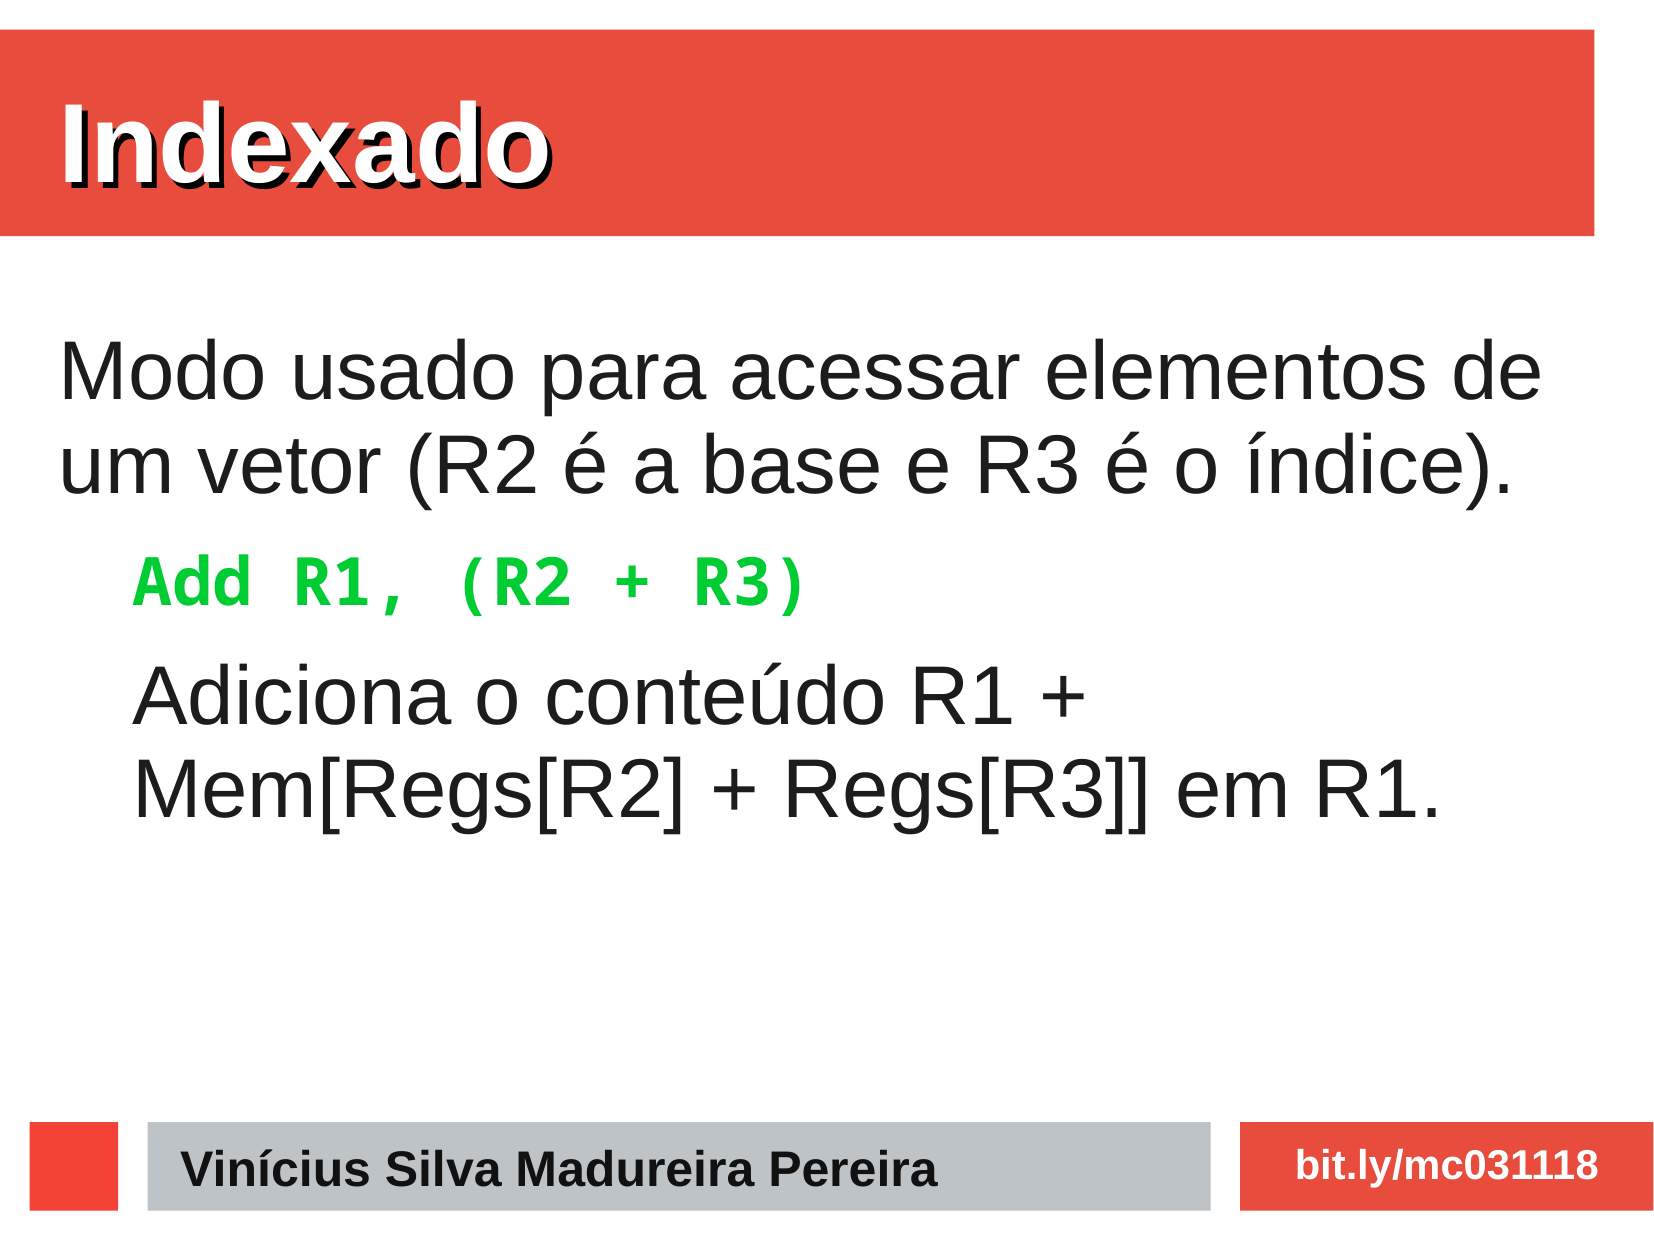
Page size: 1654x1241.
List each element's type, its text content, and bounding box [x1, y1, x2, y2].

text_box bit.ly/mc031118 [1228, 1133, 1654, 1205]
text_box Vinícius Silva Madureira Pereira [165, 1133, 1170, 1205]
list Modo usado para acessar elementos de um vetor (R2 é a base e R3 é o índice). Add R1, (R2 + R3) Adiciona o conteúdo R1 + Mem[Regs[R2] + Regs[R3]] em R1. [59, 324, 1565, 1093]
title Indexado [59, 59, 1595, 207]
